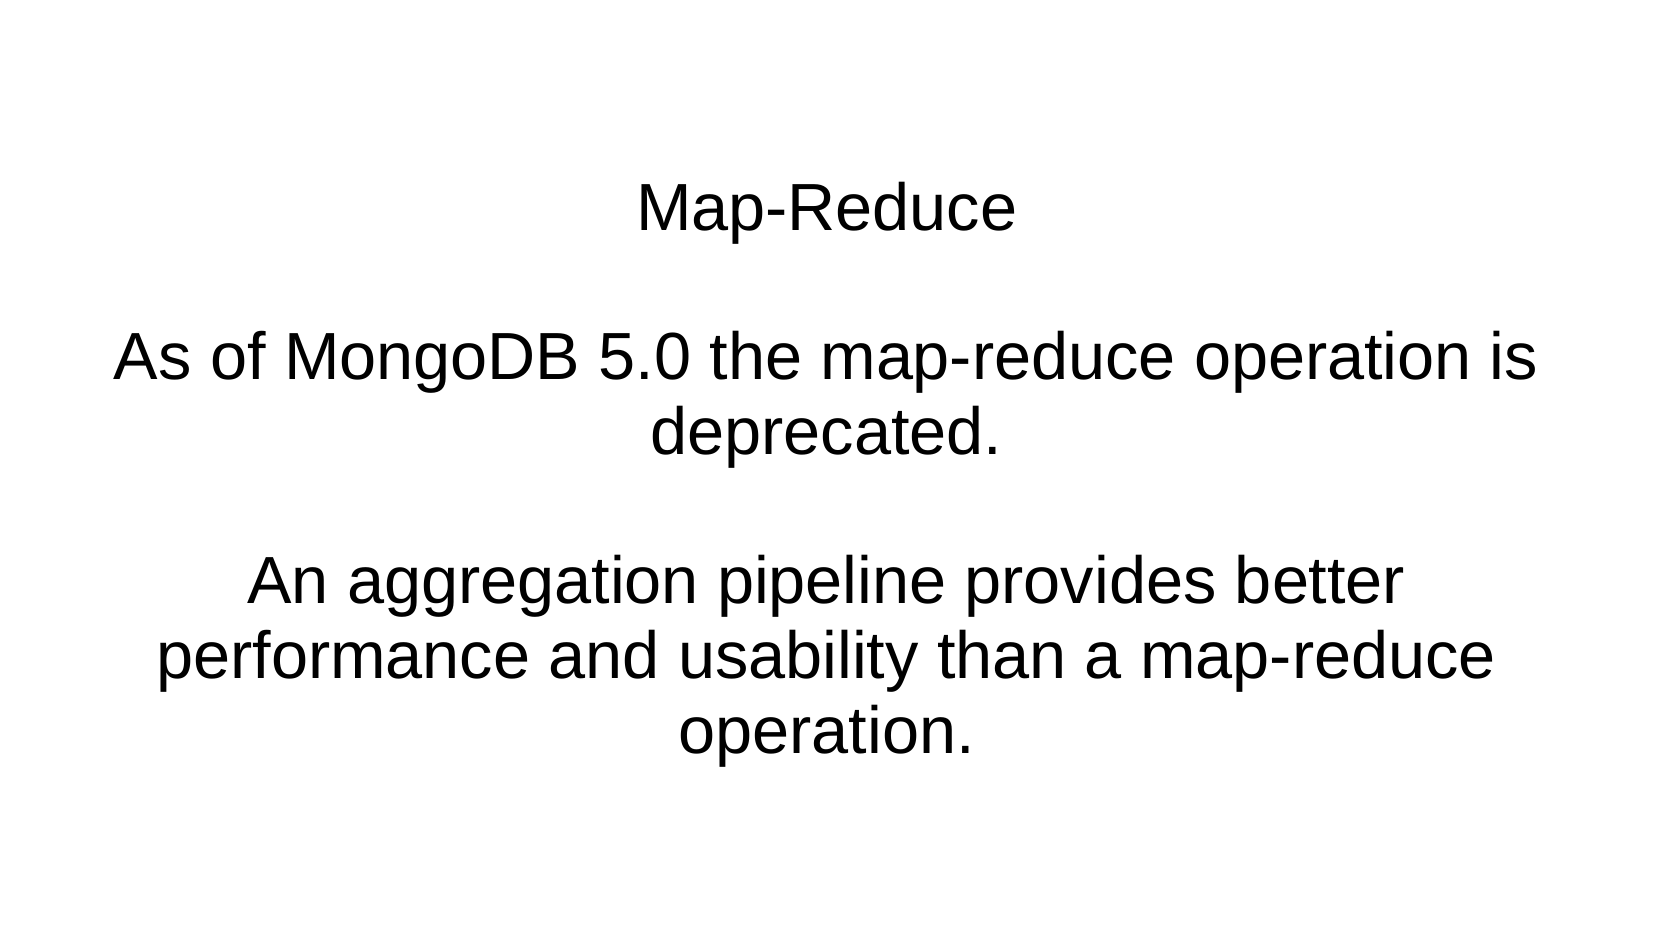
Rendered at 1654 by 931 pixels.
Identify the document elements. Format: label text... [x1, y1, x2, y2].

subtitle Map-Reduce As of MongoDB 5.0 the map-reduce operation is deprecated. An aggregation pipeline provides better performance and usability than a map-reduce operation. [82, 75, 1571, 863]
